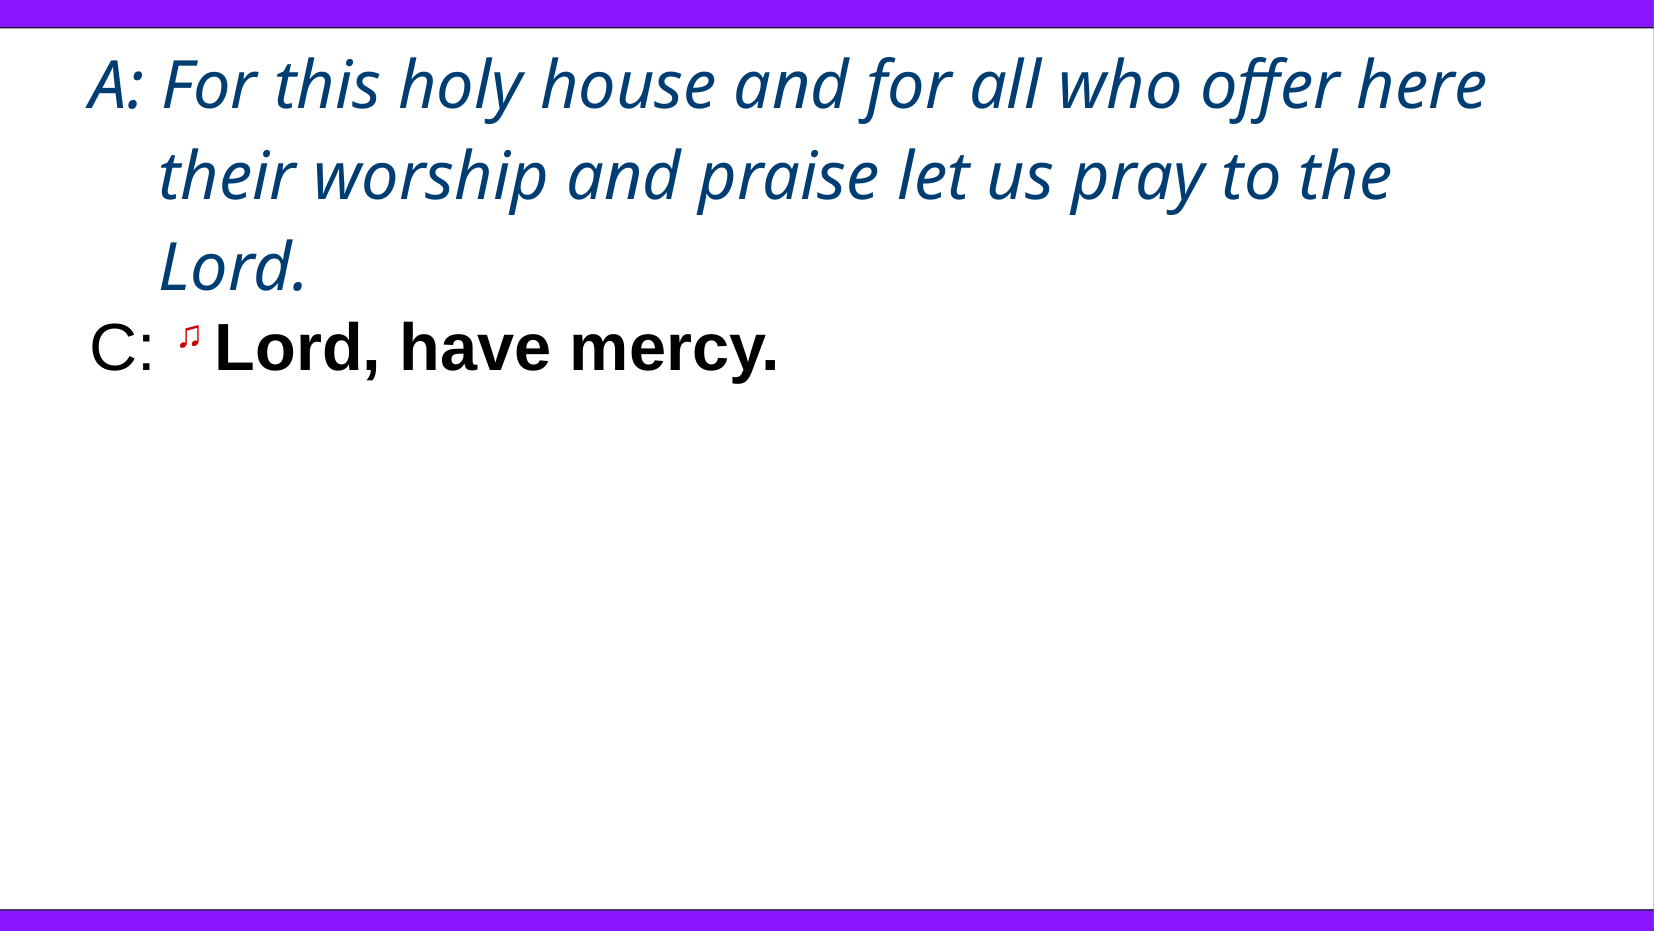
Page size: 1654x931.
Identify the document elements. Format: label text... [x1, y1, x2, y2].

picture [0, 0, 1654, 931]
text_box A: For this holy house and for all who offer here their worship and praise let us pray to the Lord. C: ♫ Lord, have mercy. [75, 30, 1561, 400]
